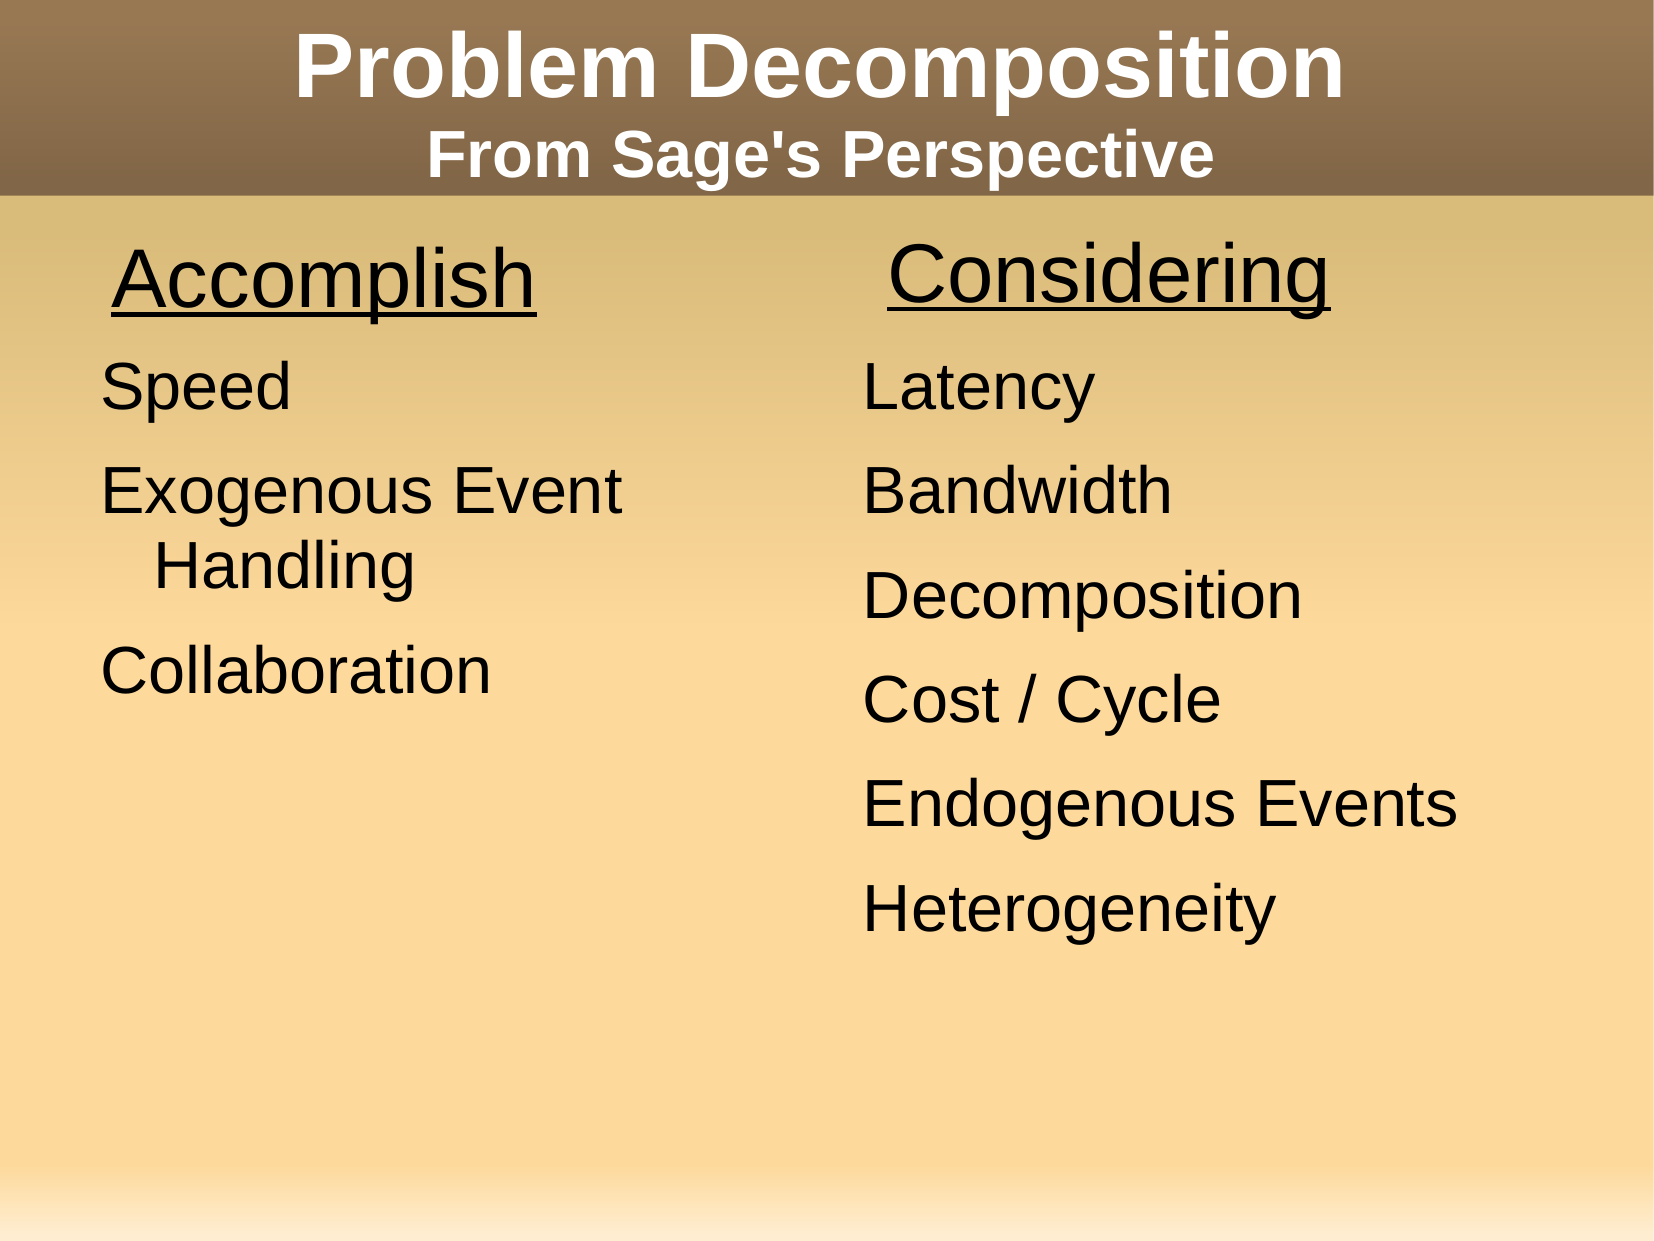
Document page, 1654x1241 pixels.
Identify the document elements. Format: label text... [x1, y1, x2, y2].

list Speed Exogenous Event Handling Collaboration [82, 349, 809, 1168]
title Problem Decomposition From Sage's Perspective [76, 0, 1565, 208]
text_box Accomplish [96, 225, 553, 344]
list Latency Bandwidth Decomposition Cost / Cycle Endogenous Events Heterogeneity [845, 349, 1572, 1153]
picture [0, 0, 1654, 1241]
text_box Considering [872, 219, 1347, 338]
